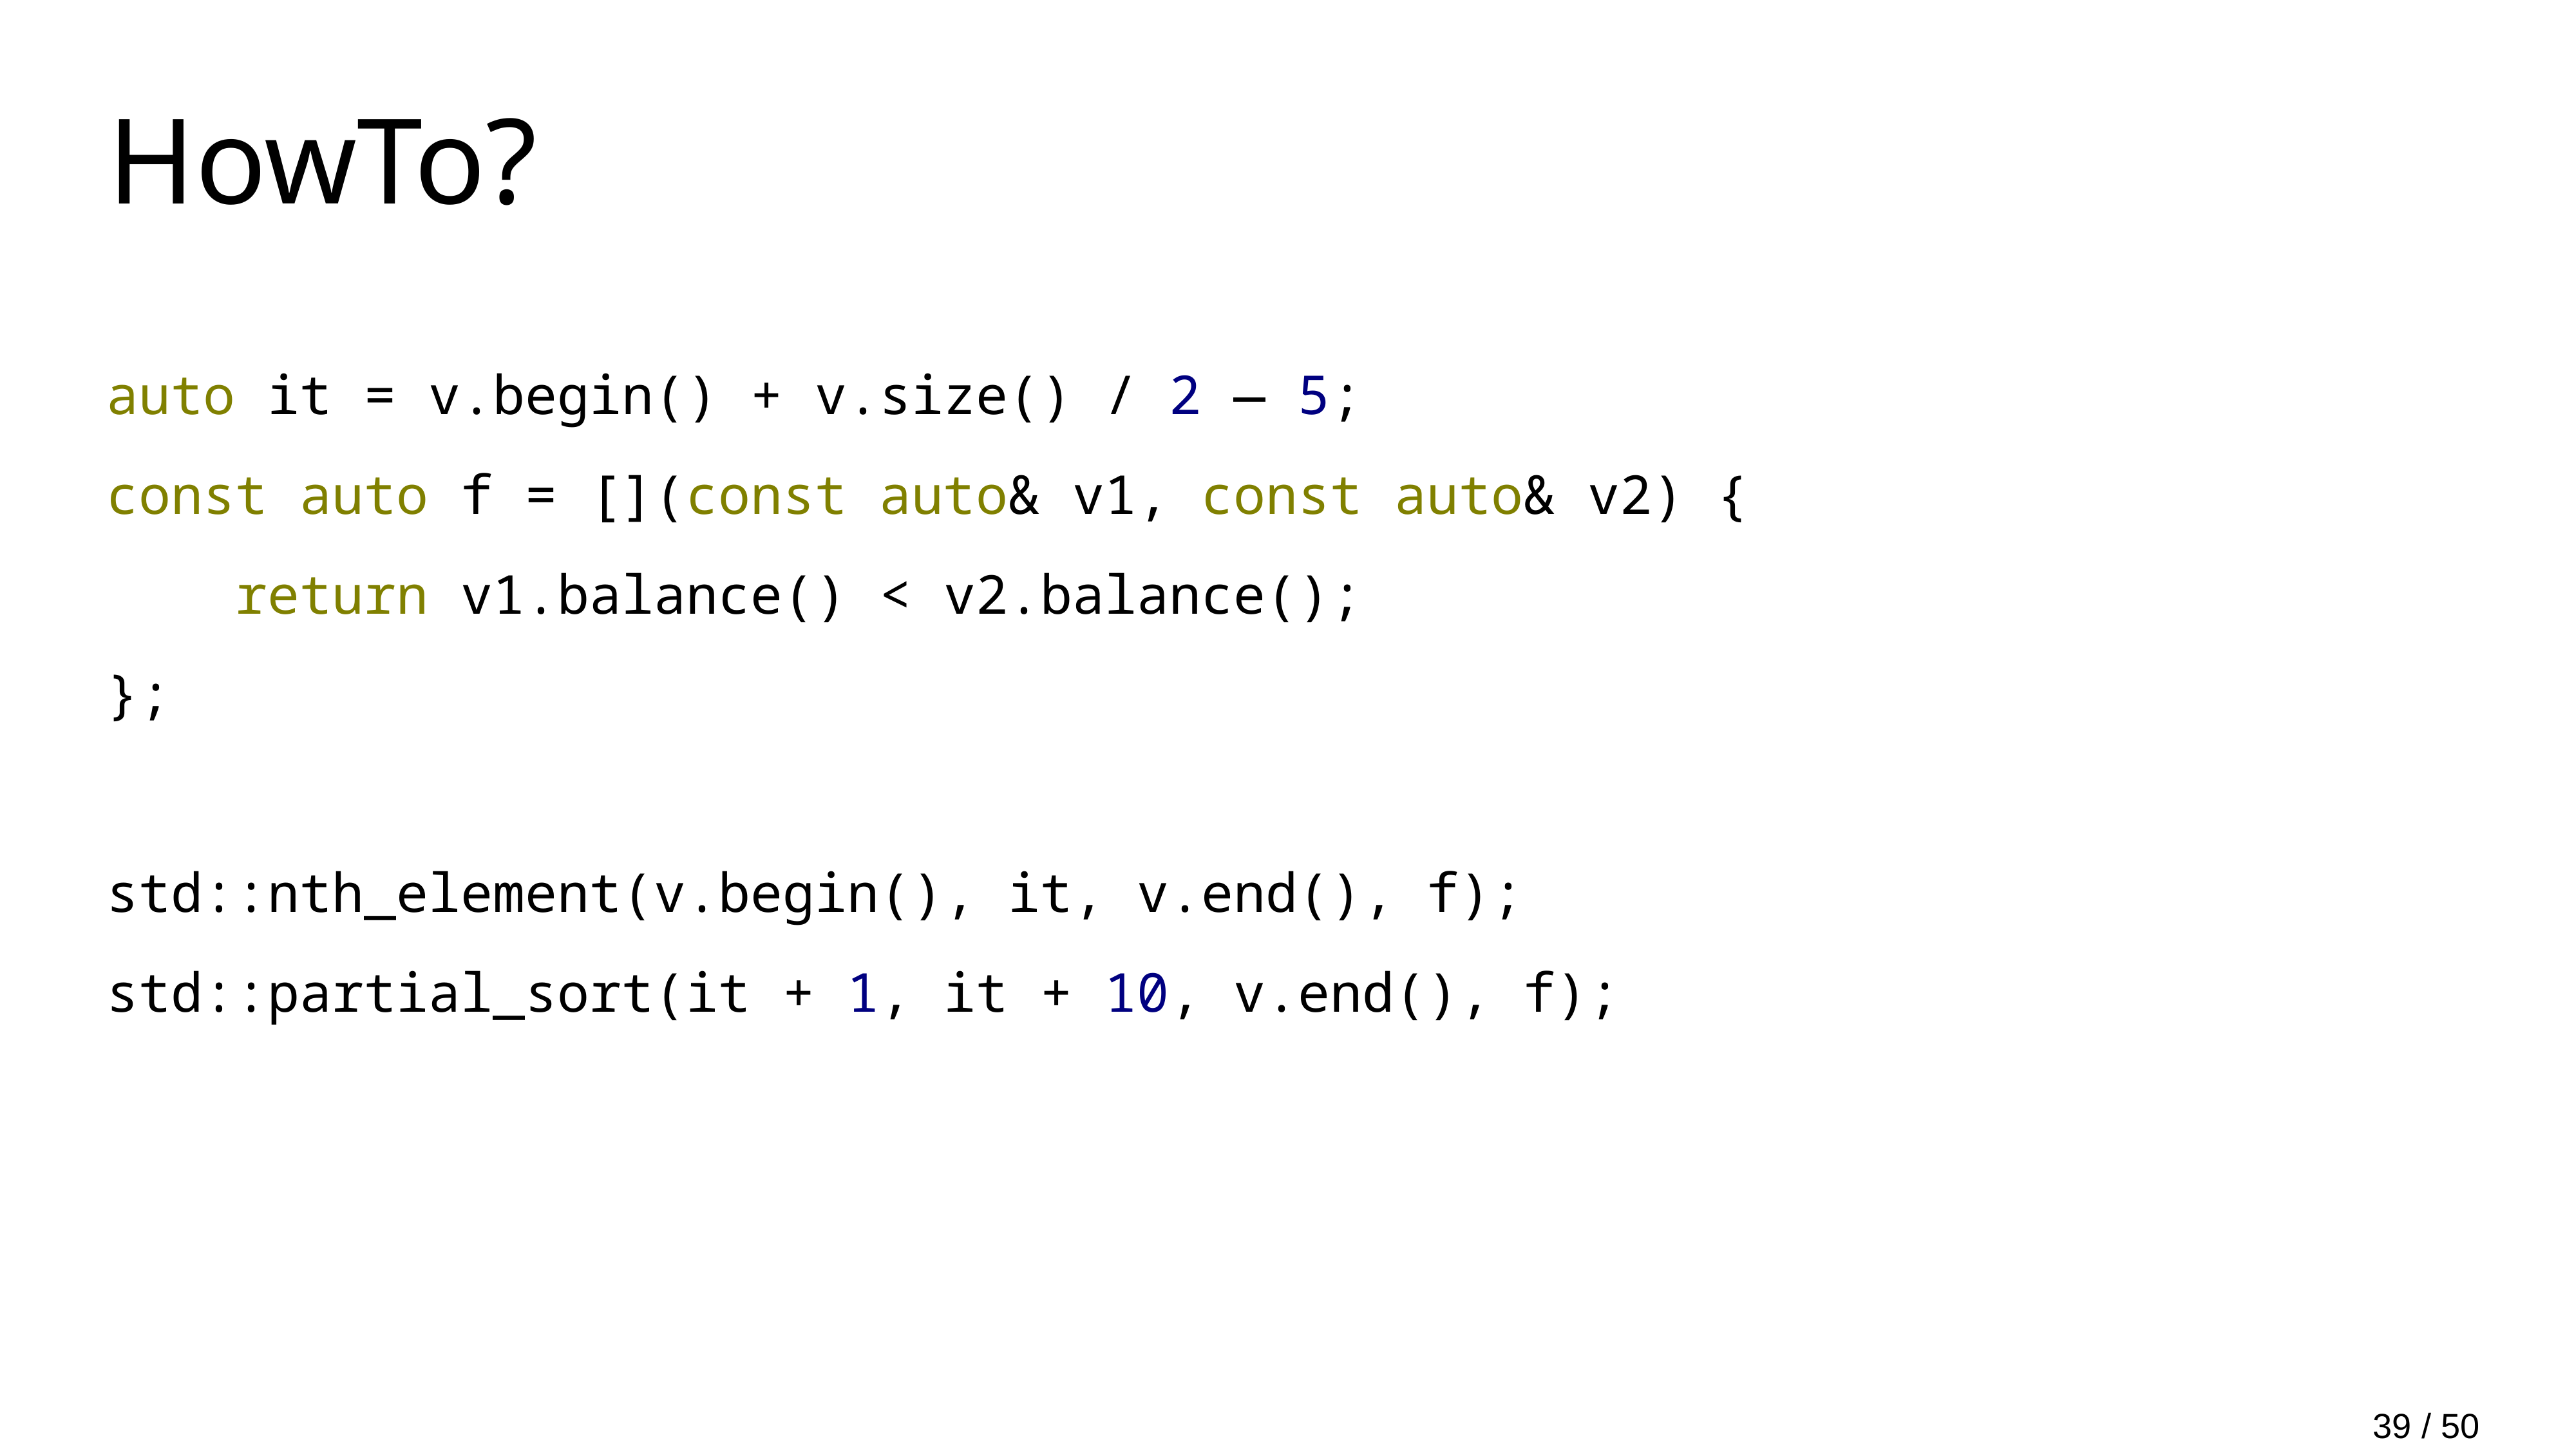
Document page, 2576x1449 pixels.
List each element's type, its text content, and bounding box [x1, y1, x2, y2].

list auto it = v.begin() + v.size() / 2 — 5; const auto f = [](const auto& v1, const auto& v2) { return v1.balance() < v2.balance(); }; std::nth_element(v.begin(), it, v.end(), f); std::partial_sort(it + 1, it + 10, v.end(), f); [0, 295, 2576, 1449]
text_box <number> / 50 [2363, 1402, 2576, 1449]
title HowTo? [108, 80, 2468, 242]
